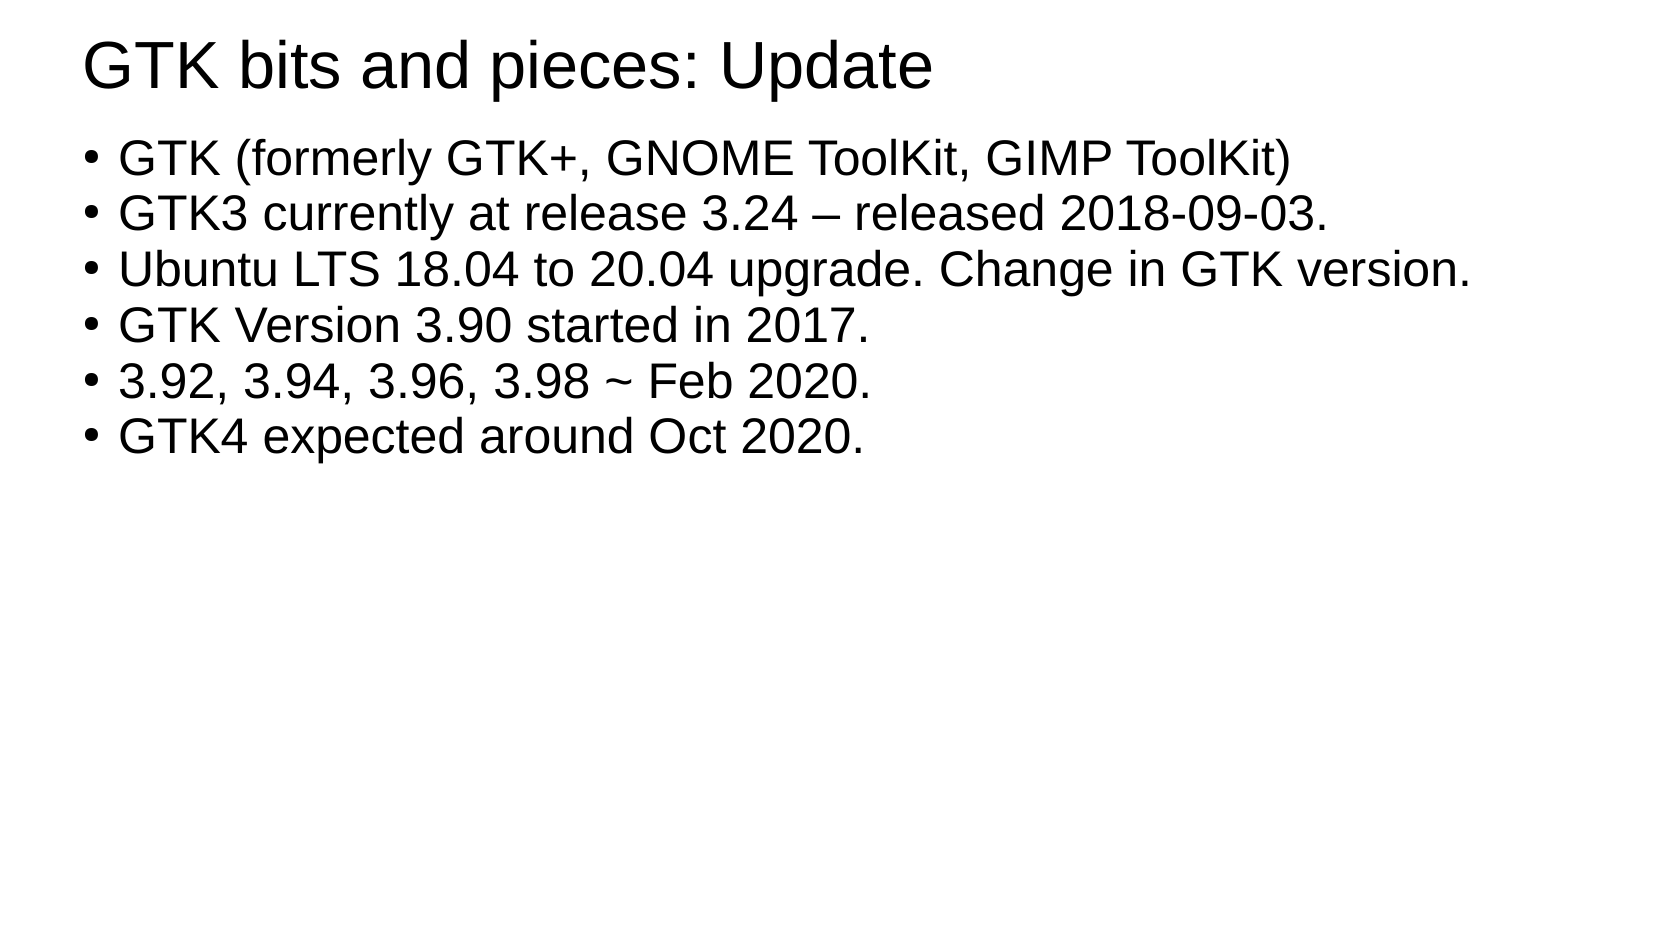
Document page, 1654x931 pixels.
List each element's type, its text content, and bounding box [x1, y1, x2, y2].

subtitle GTK (formerly GTK+, GNOME ToolKit, GIMP ToolKit) GTK3 currently at release 3.24 – released 2018-09-03. Ubuntu LTS 18.04 to 20.04 upgrade. Change in GTK version. GTK Version 3.90 started in 2017. 3.92, 3.94, 3.96, 3.98 ~ Feb 2020. GTK4 expected around Oct 2020. [82, 129, 1571, 875]
title GTK bits and pieces: Update [82, 28, 1571, 104]
